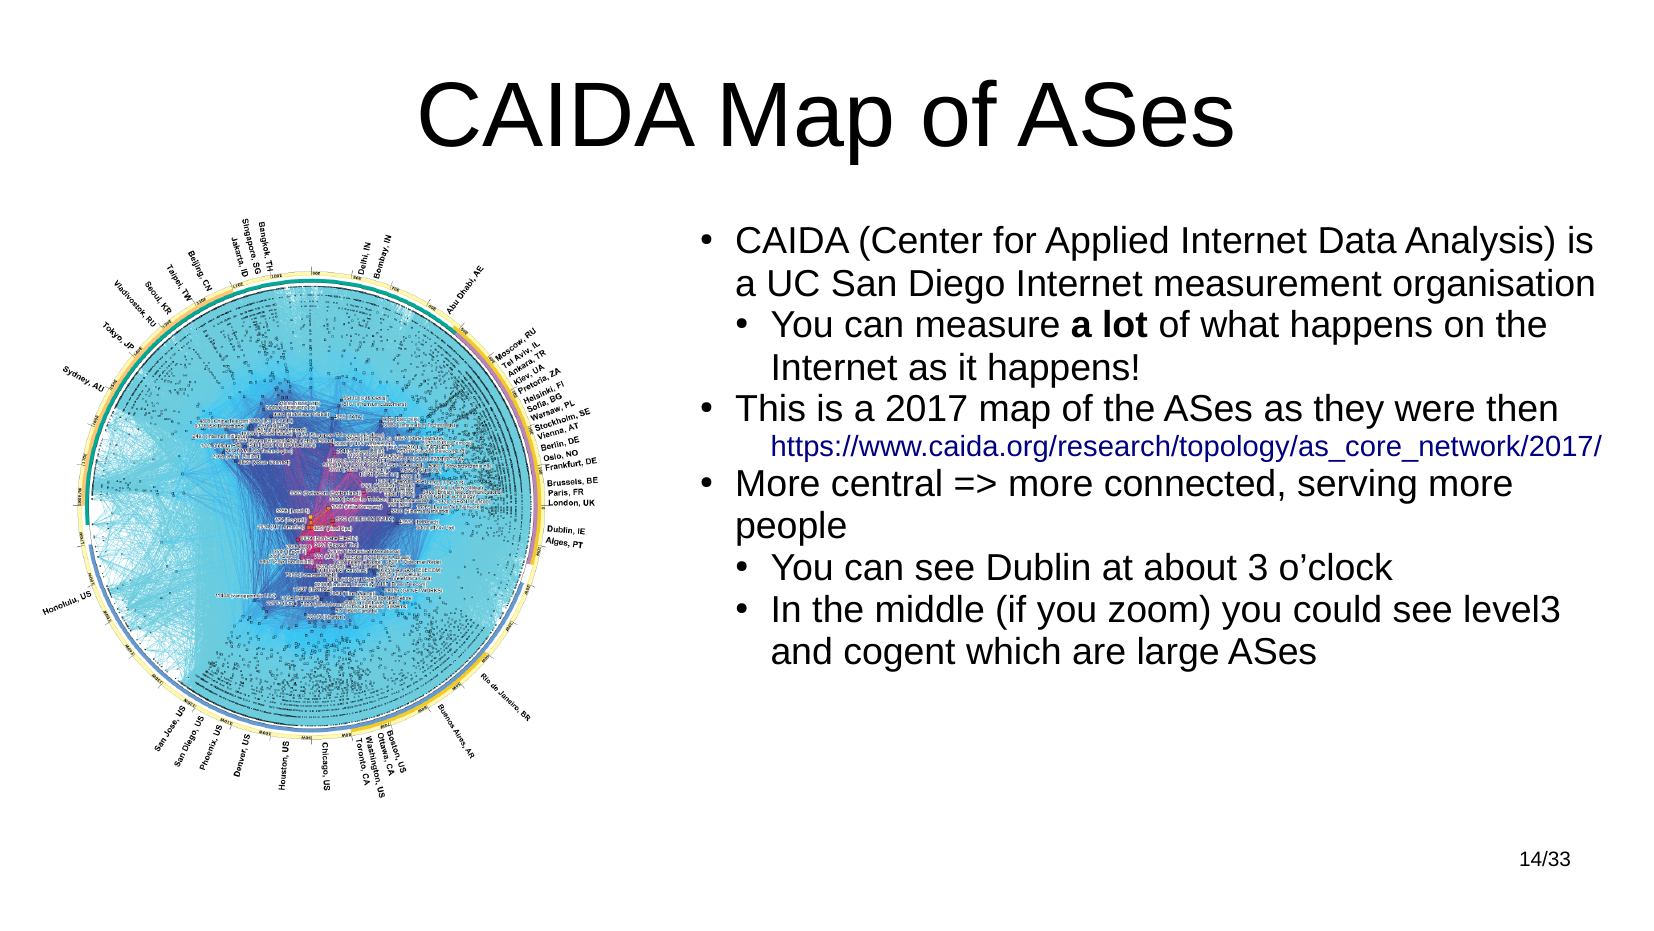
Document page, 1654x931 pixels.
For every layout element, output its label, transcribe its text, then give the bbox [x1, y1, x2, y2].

picture [35, 212, 605, 804]
title CAIDA Map of ASes [82, 37, 1571, 193]
text_box CAIDA (Center for Applied Internet Data Analysis) is a UC San Diego Internet measurement organisation You can measure a lot of what happens on the Internet as it happens! This is a 2017 map of the ASes as they were then https://www.caida.org/research/topology/as_core_network/2017/ More central => more connected, serving more people You can see Dublin at about 3 o’clock In the middle (if you zoom) you could see level3 and cogent which are large ASes [685, 212, 1630, 815]
